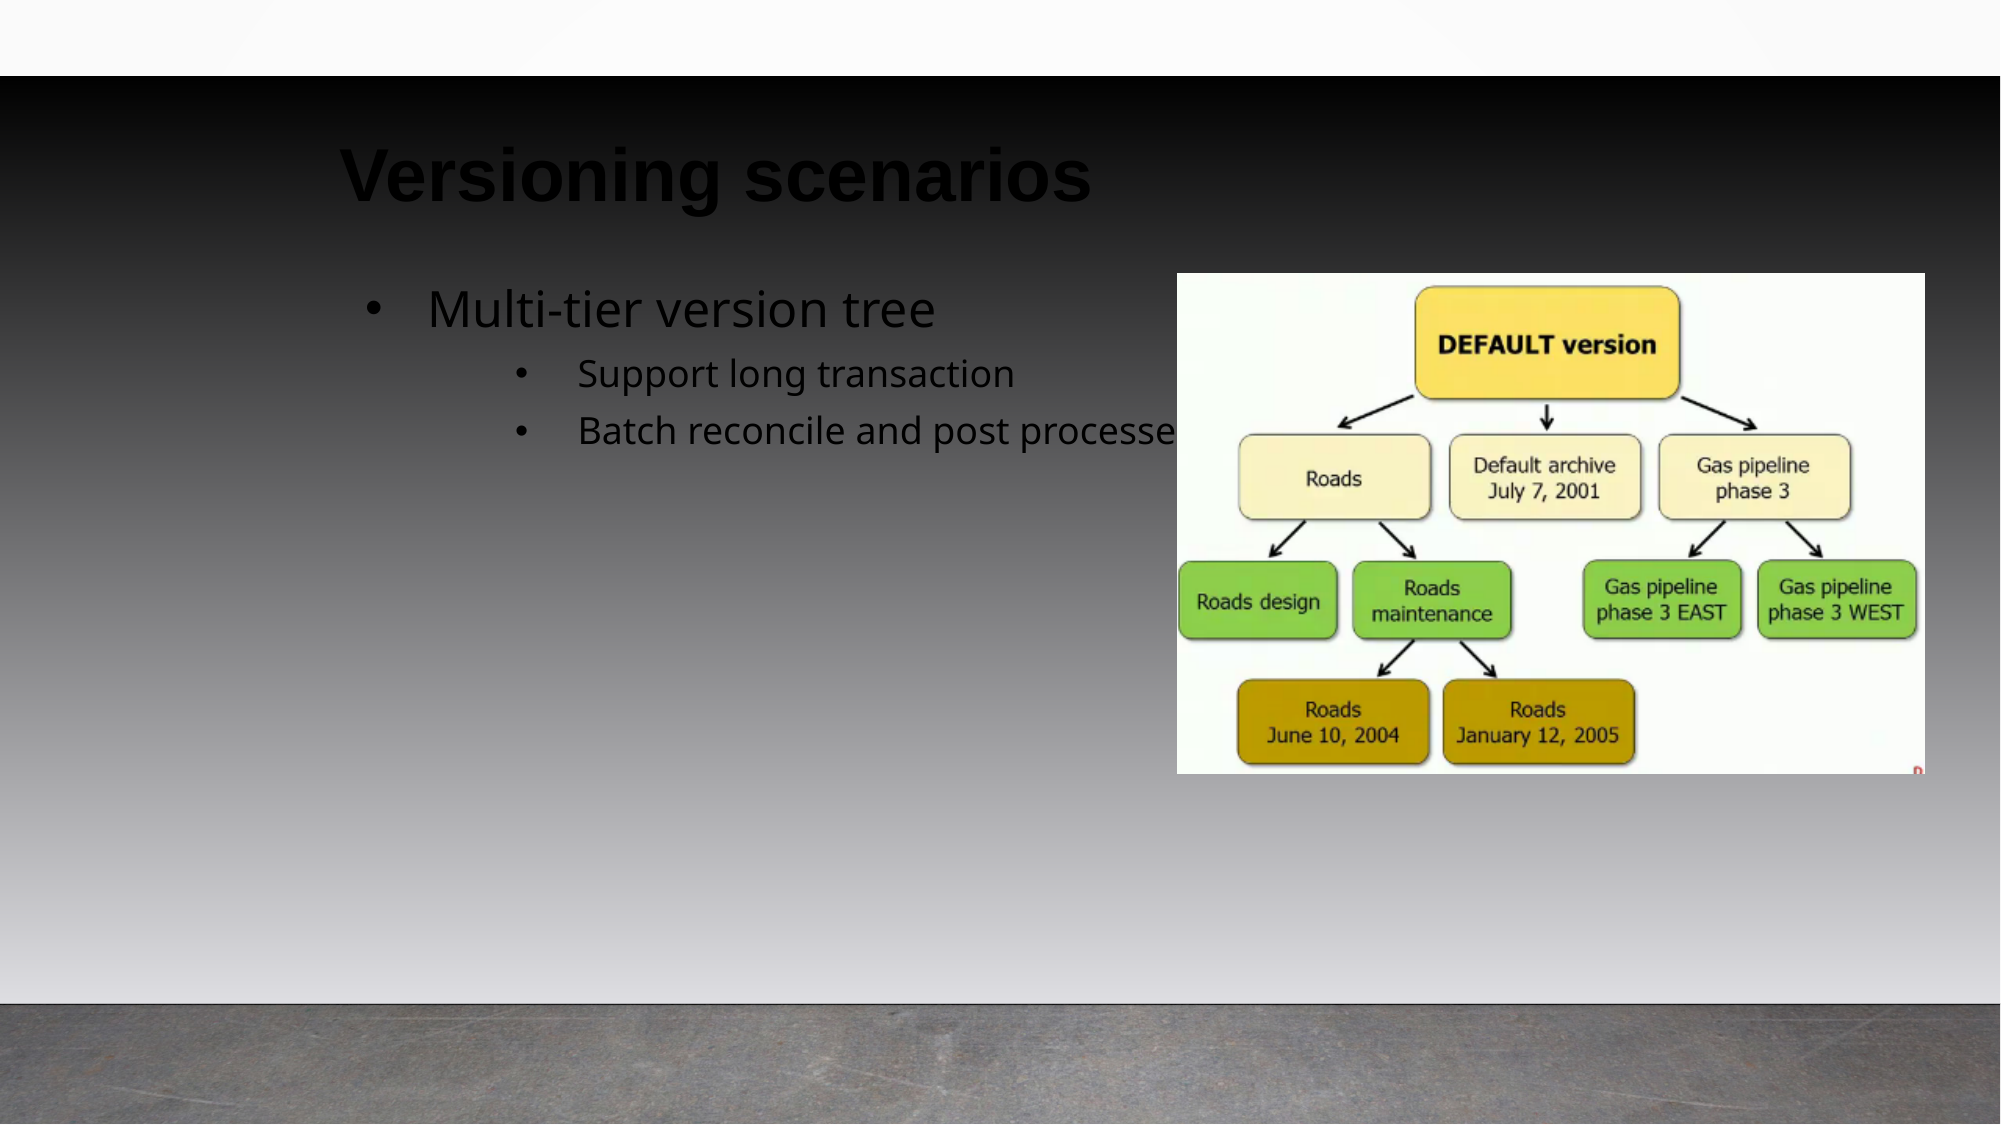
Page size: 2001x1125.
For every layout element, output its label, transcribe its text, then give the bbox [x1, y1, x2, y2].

picture [1177, 273, 1925, 774]
list Multi-tier version tree Support long transaction Batch reconcile and post processes [324, 262, 1675, 1078]
title Versioning scenarios [324, 45, 1675, 233]
